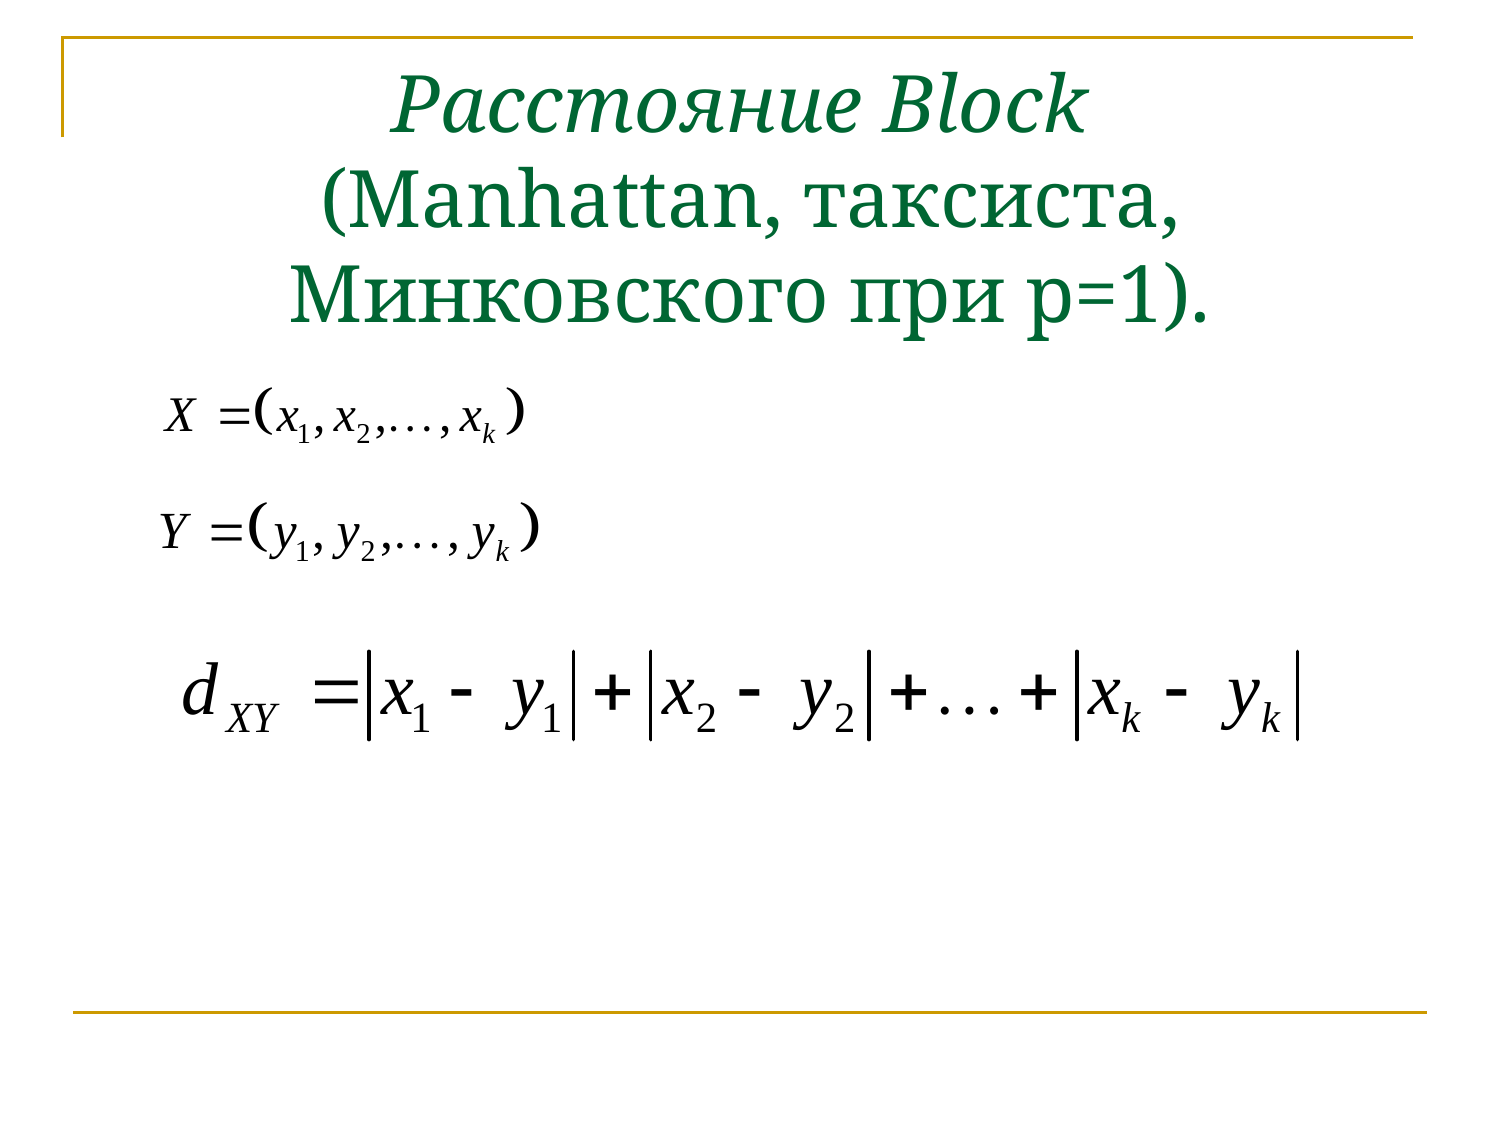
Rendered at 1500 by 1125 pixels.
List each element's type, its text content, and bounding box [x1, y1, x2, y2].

picture [153, 491, 544, 579]
title Расстояние Block (Manhattan, таксиста, Минковского при р=1). [75, 45, 1426, 233]
picture [153, 377, 532, 461]
picture [171, 633, 1317, 758]
